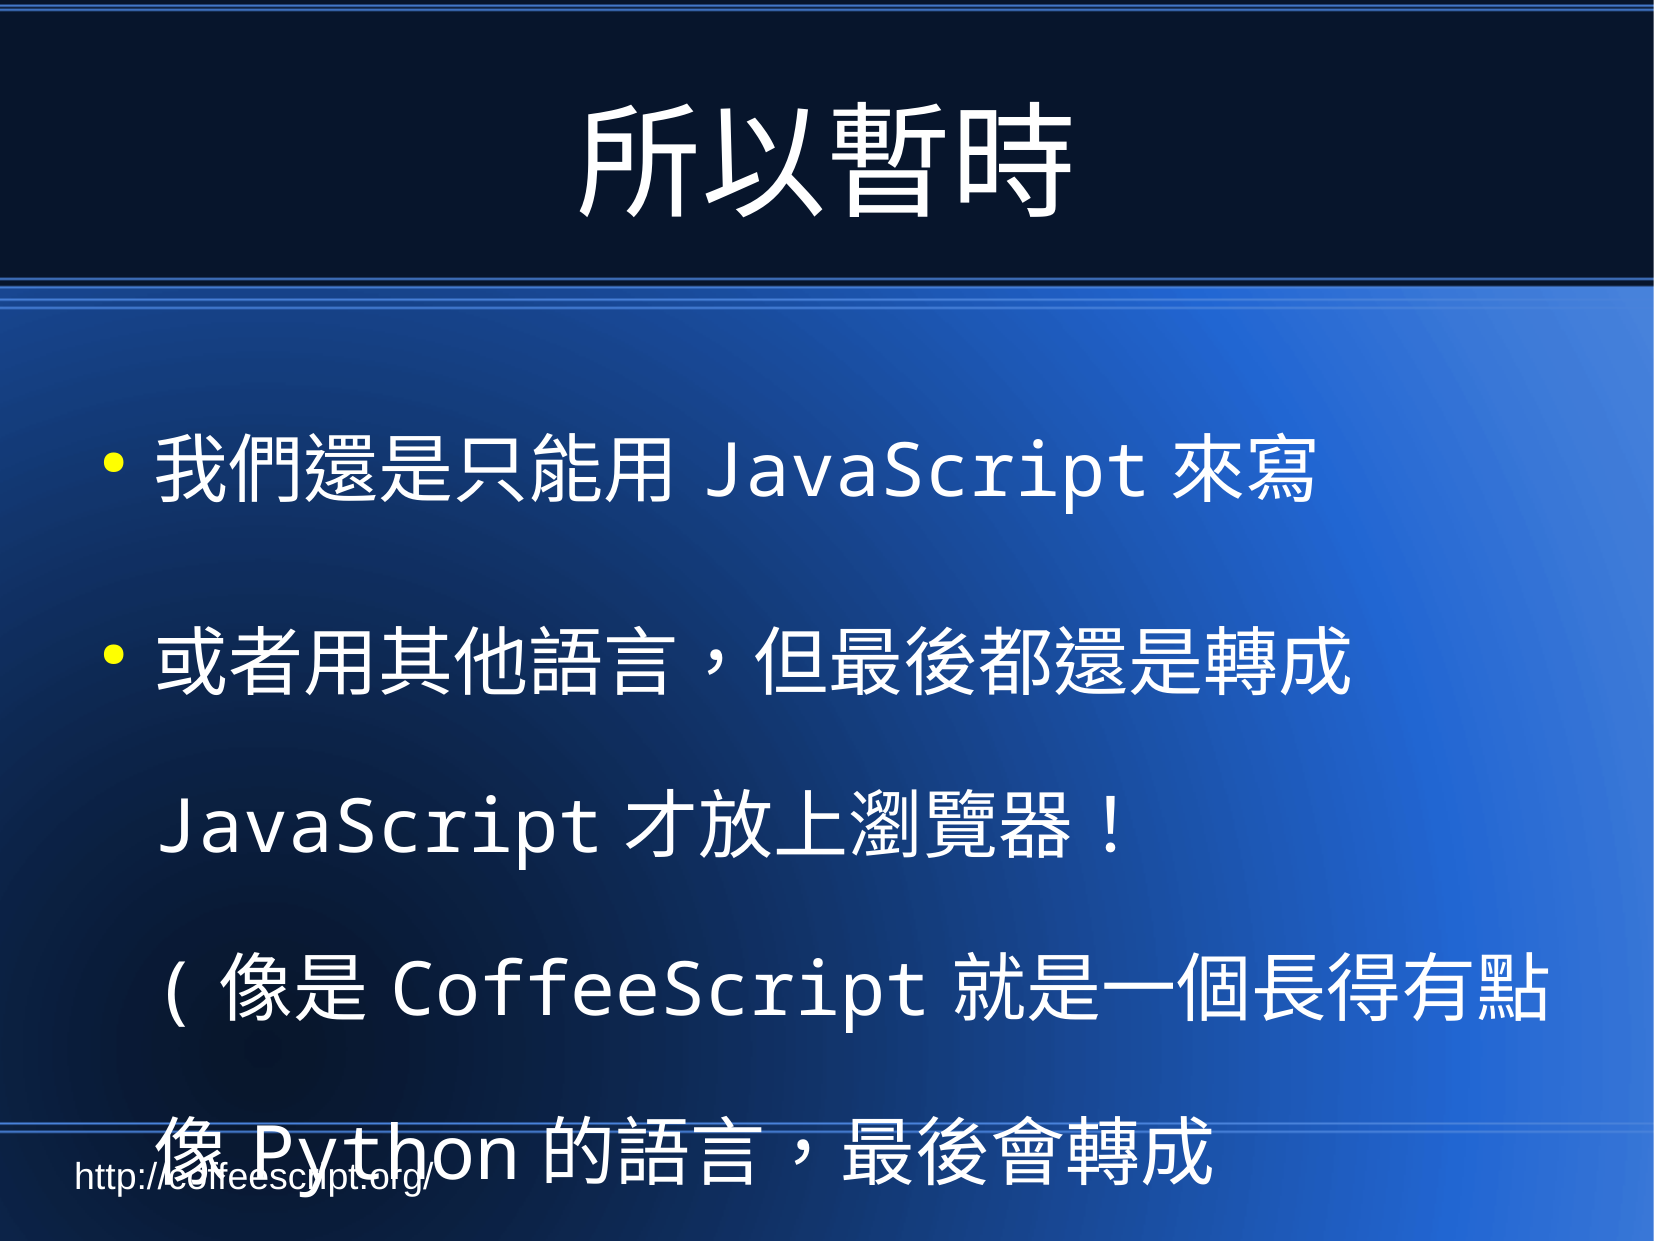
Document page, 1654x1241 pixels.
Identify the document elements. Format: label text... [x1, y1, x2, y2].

text_box http://coffeescript.org/ [59, 1147, 449, 1205]
picture [0, 0, 1654, 1241]
title 所以暫時 [82, 49, 1571, 257]
list 我們還是只能用JavaScript來寫 或者用其他語言，但最後都還是轉成JavaScript才放上瀏覽器！ (像是CoffeeScript就是一個長得有點像Python的語言，最後會轉成JavaScript) [82, 355, 1571, 1241]
